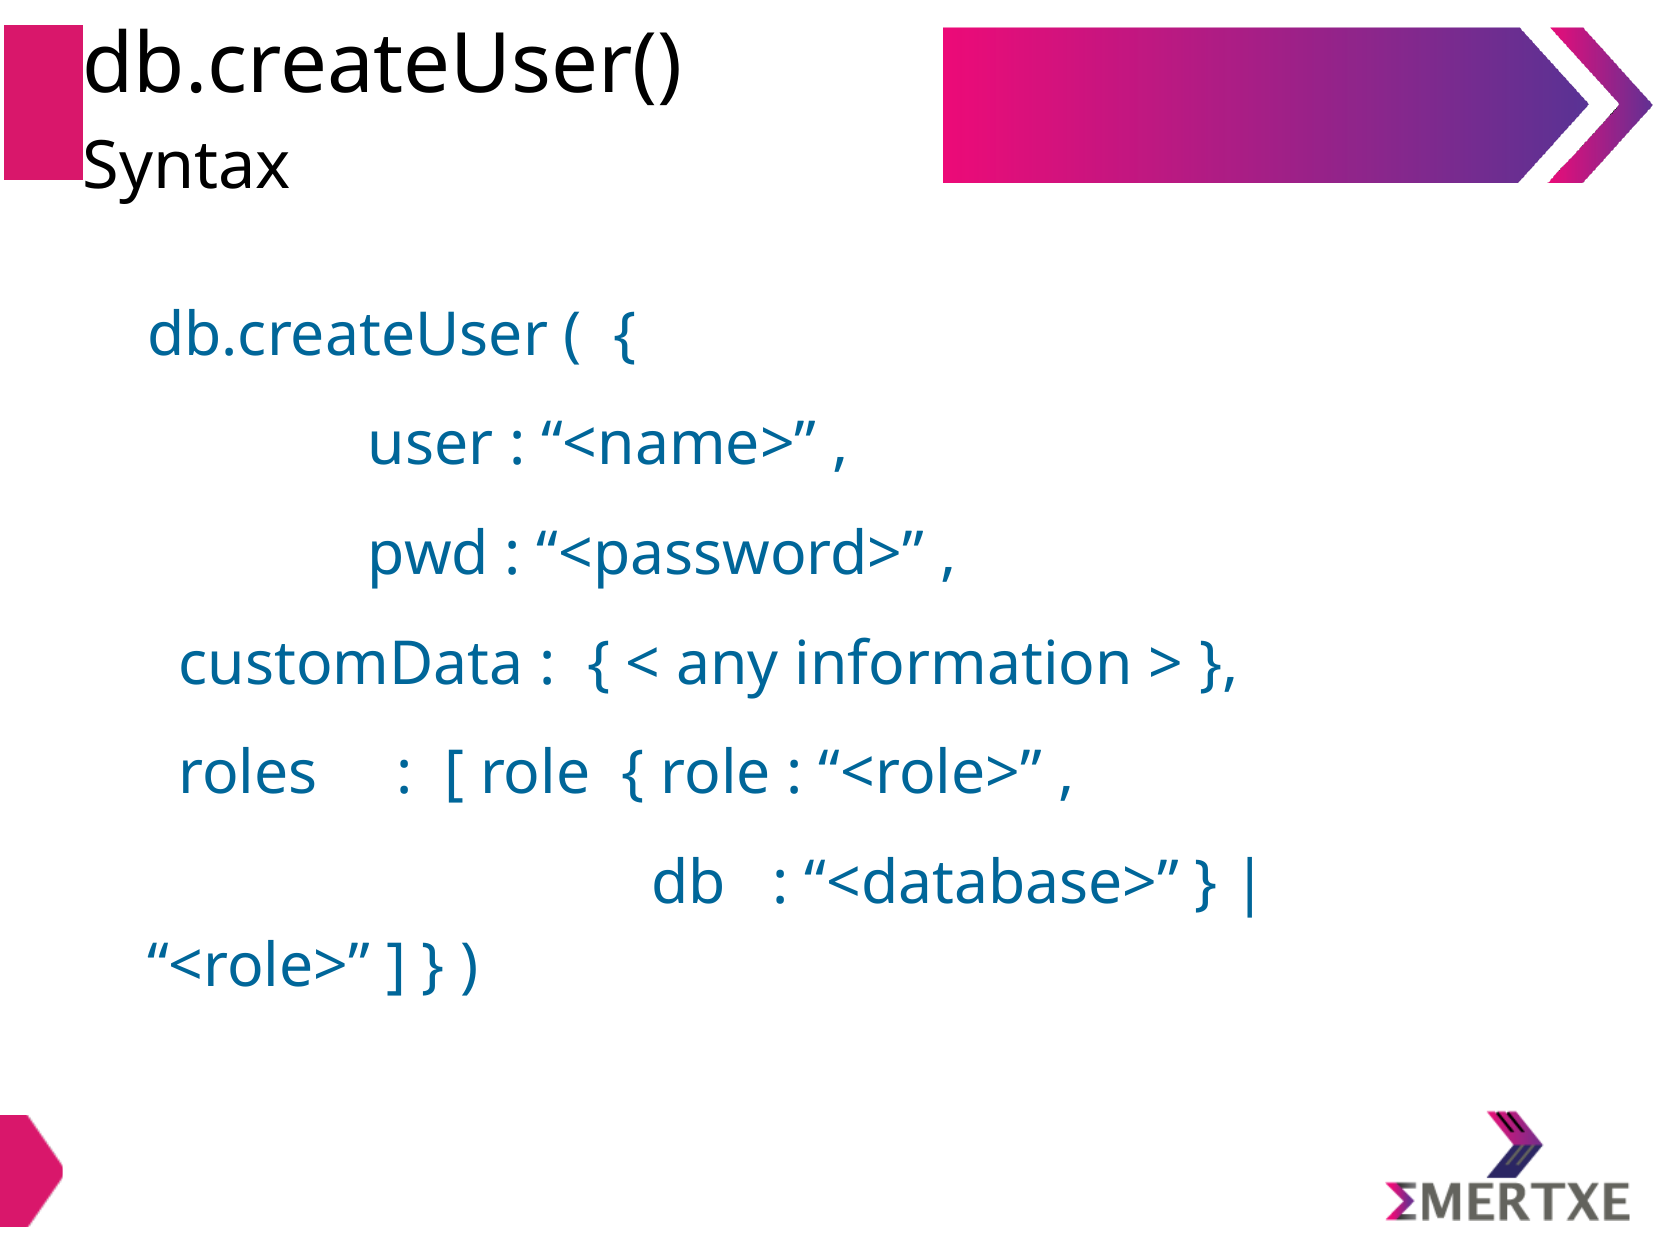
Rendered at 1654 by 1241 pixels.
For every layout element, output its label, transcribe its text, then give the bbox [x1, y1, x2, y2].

picture [1571, 27, 1653, 183]
title db.createUser() Syntax [82, 2, 1571, 210]
picture [1385, 1107, 1631, 1221]
list db.createUser ( { user : “<name>” , pwd : “<password>” , customData : { < any information > }, roles : [ role { role : “<role>” , db : “<database>” } | “<role>” ] } ) [82, 290, 1571, 1010]
